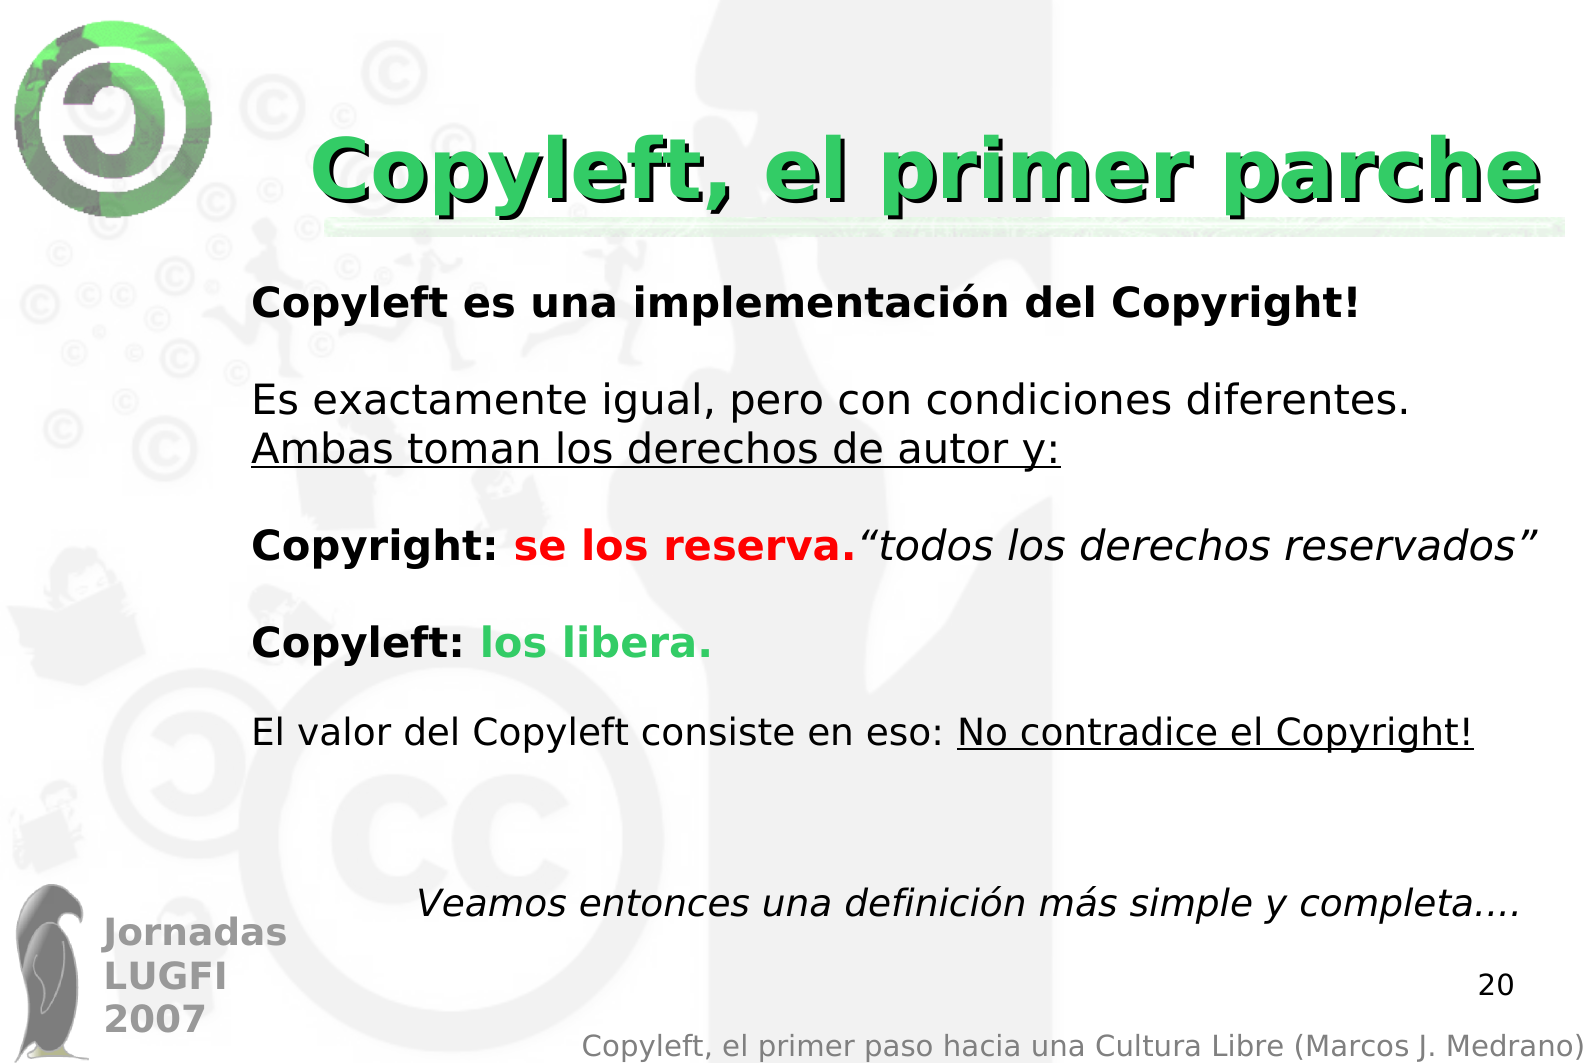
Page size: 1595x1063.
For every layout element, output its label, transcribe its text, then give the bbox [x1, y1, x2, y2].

text_box Copyleft es una implementación del Copyright! Es exactamente igual, pero con condiciones diferentes. Ambas toman los derechos de autor y: Copyright: se los reserva.“todos los derechos reservados” Copyleft: los libera. El valor del Copyleft consiste en eso: No contradice el Copyright! [236, 271, 1565, 849]
text_box Veamos entonces una definición más simple y completa.... [401, 874, 1539, 934]
text_box Copyleft, el primer parche [295, 114, 1589, 233]
